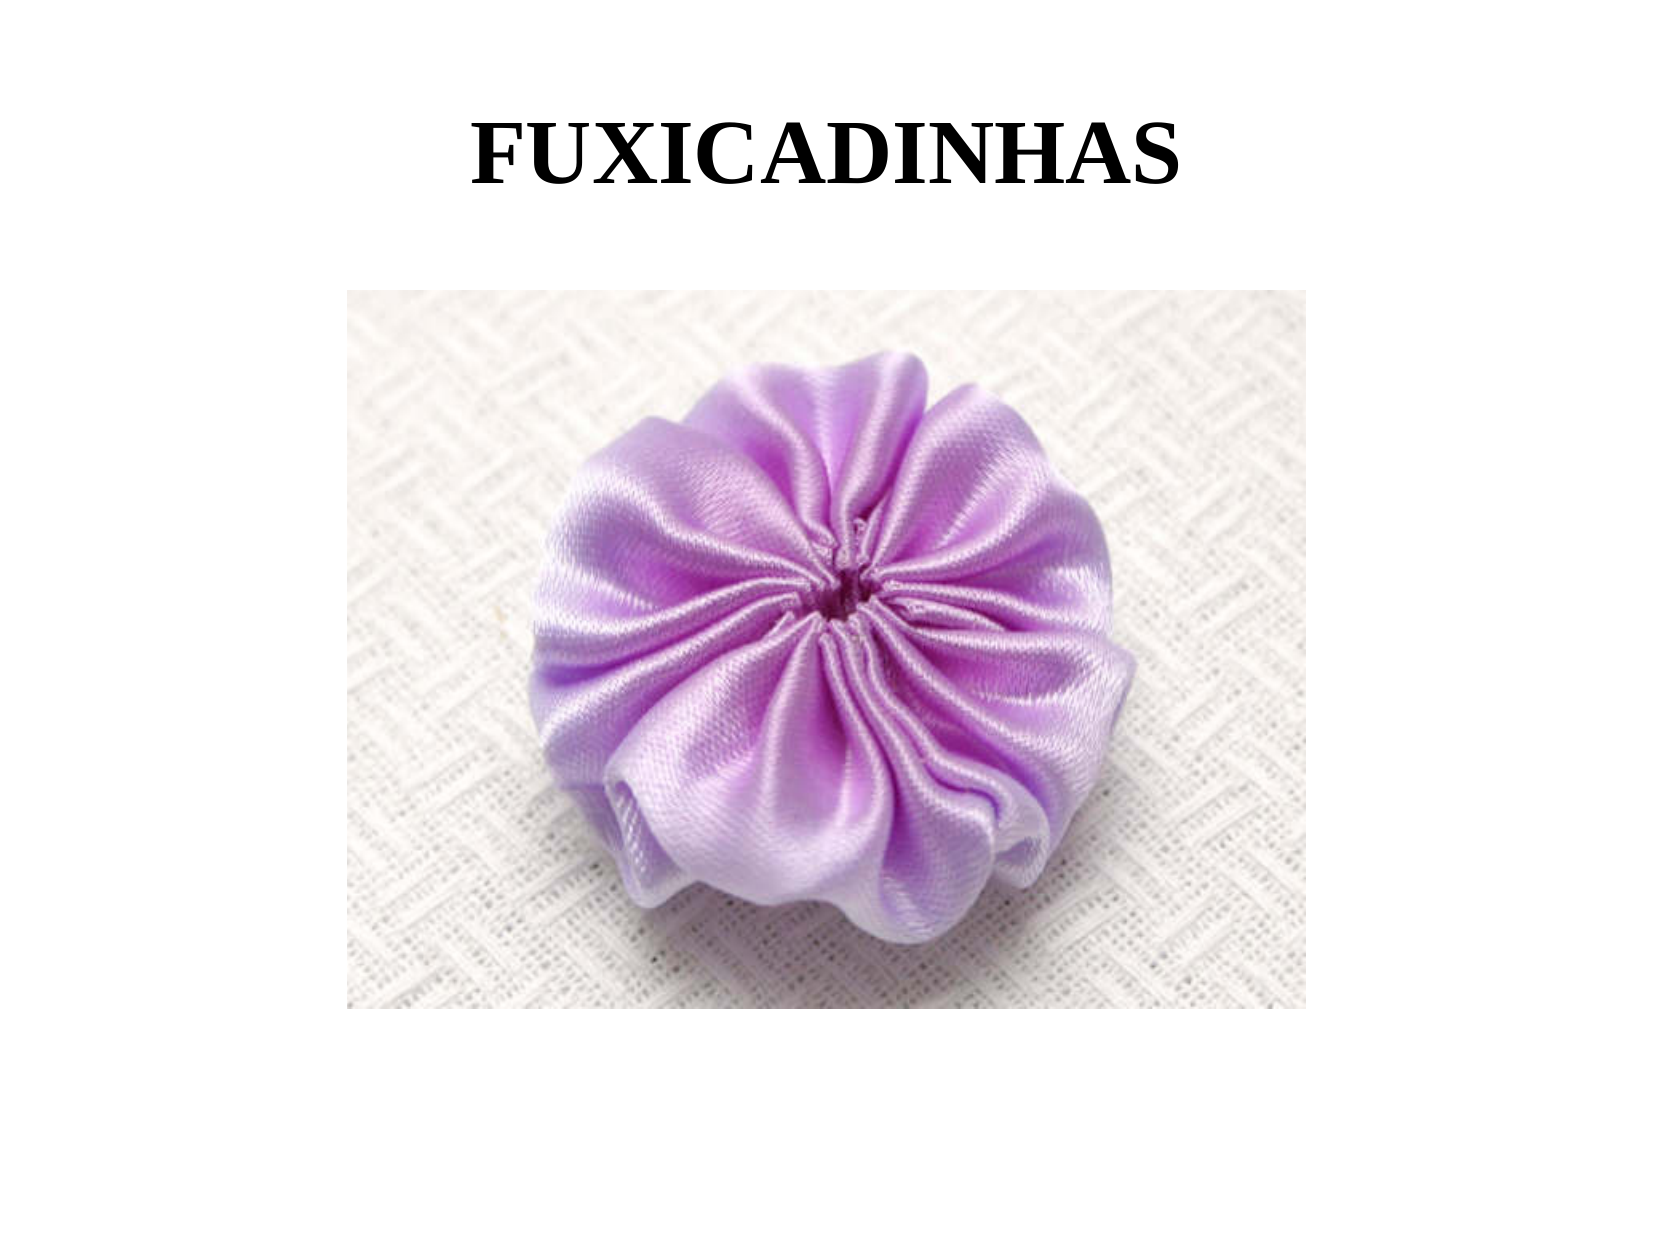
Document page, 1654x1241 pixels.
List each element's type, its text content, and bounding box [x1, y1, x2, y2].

title FUXICADINHAS [82, 49, 1571, 257]
picture [347, 290, 1306, 1010]
